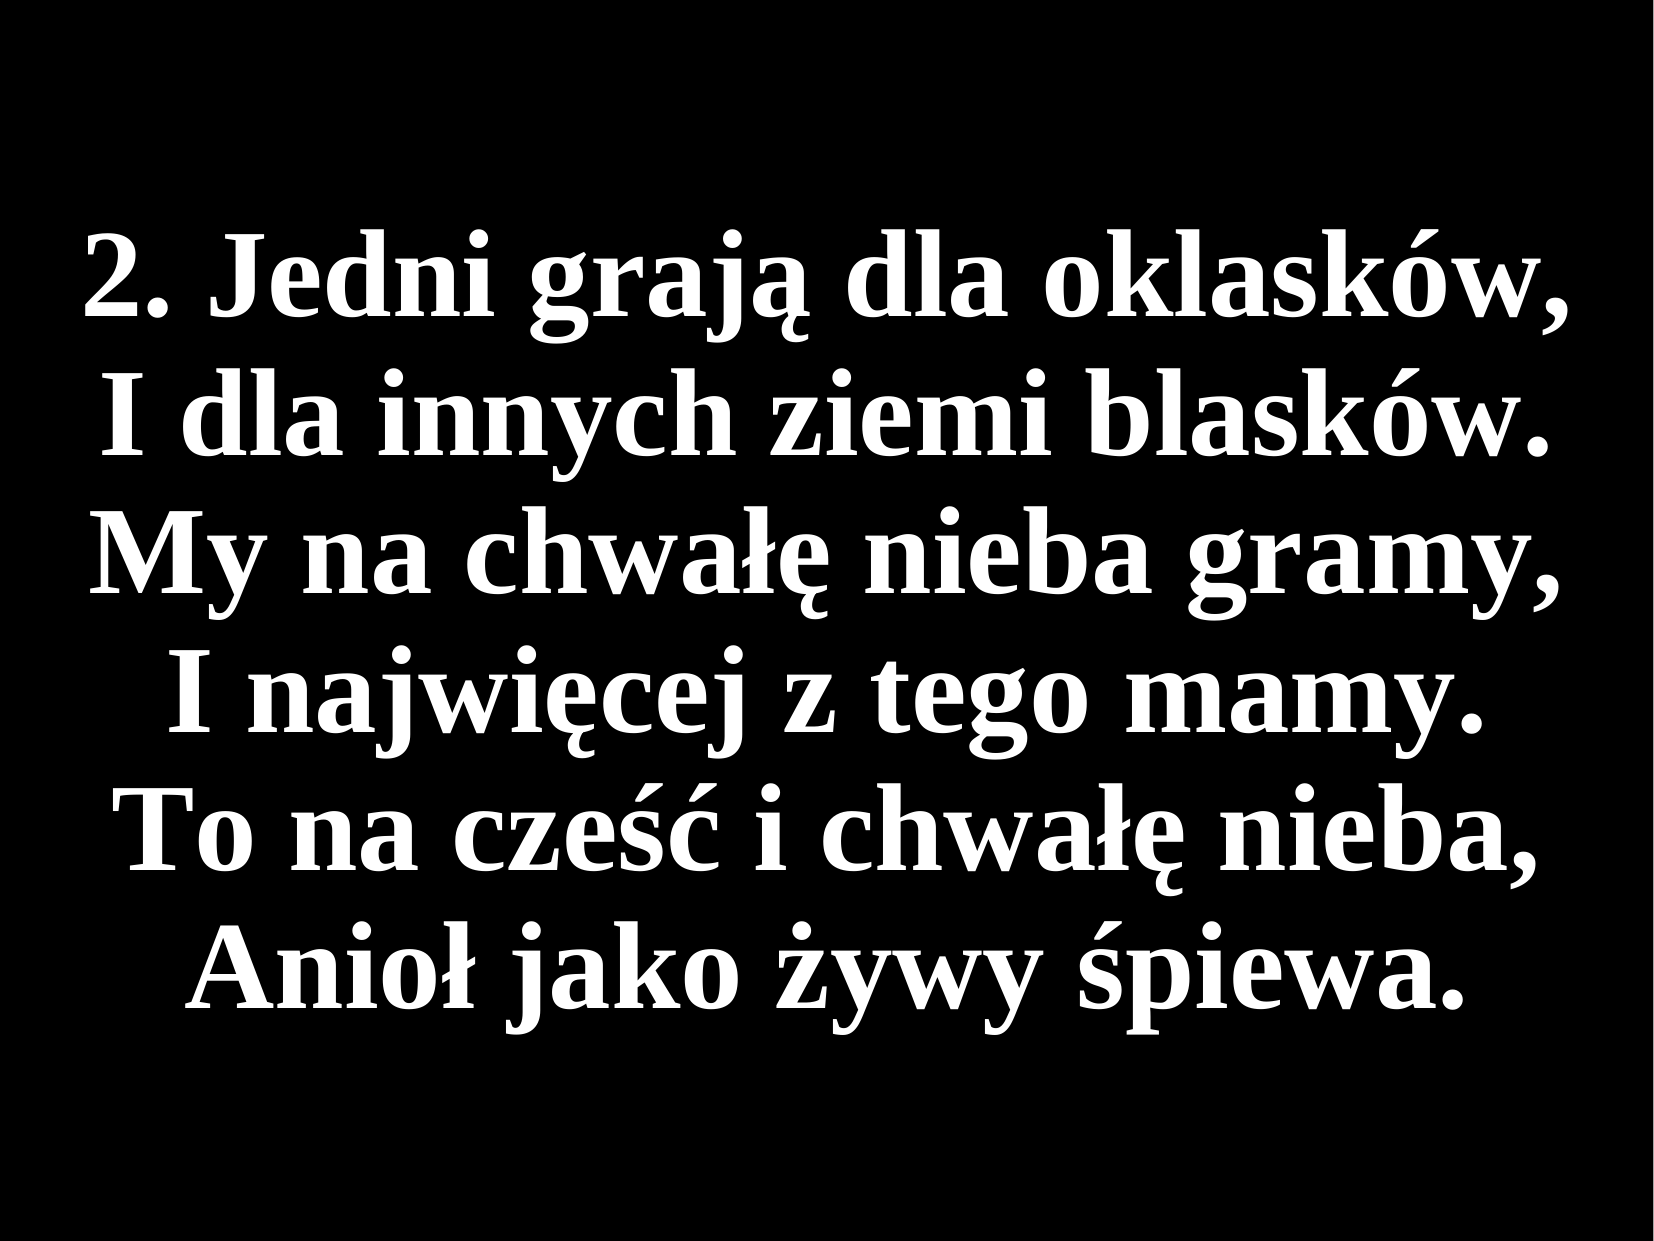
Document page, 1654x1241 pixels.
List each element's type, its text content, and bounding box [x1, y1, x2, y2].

title 2. Jedni grają dla oklasków, I dla innych ziemi blasków. My na chwałę nieba gramy, I najwięcej z tego mamy. To na cześć i chwałę nieba, Anioł jako żywy śpiewa. [0, 0, 1654, 1241]
